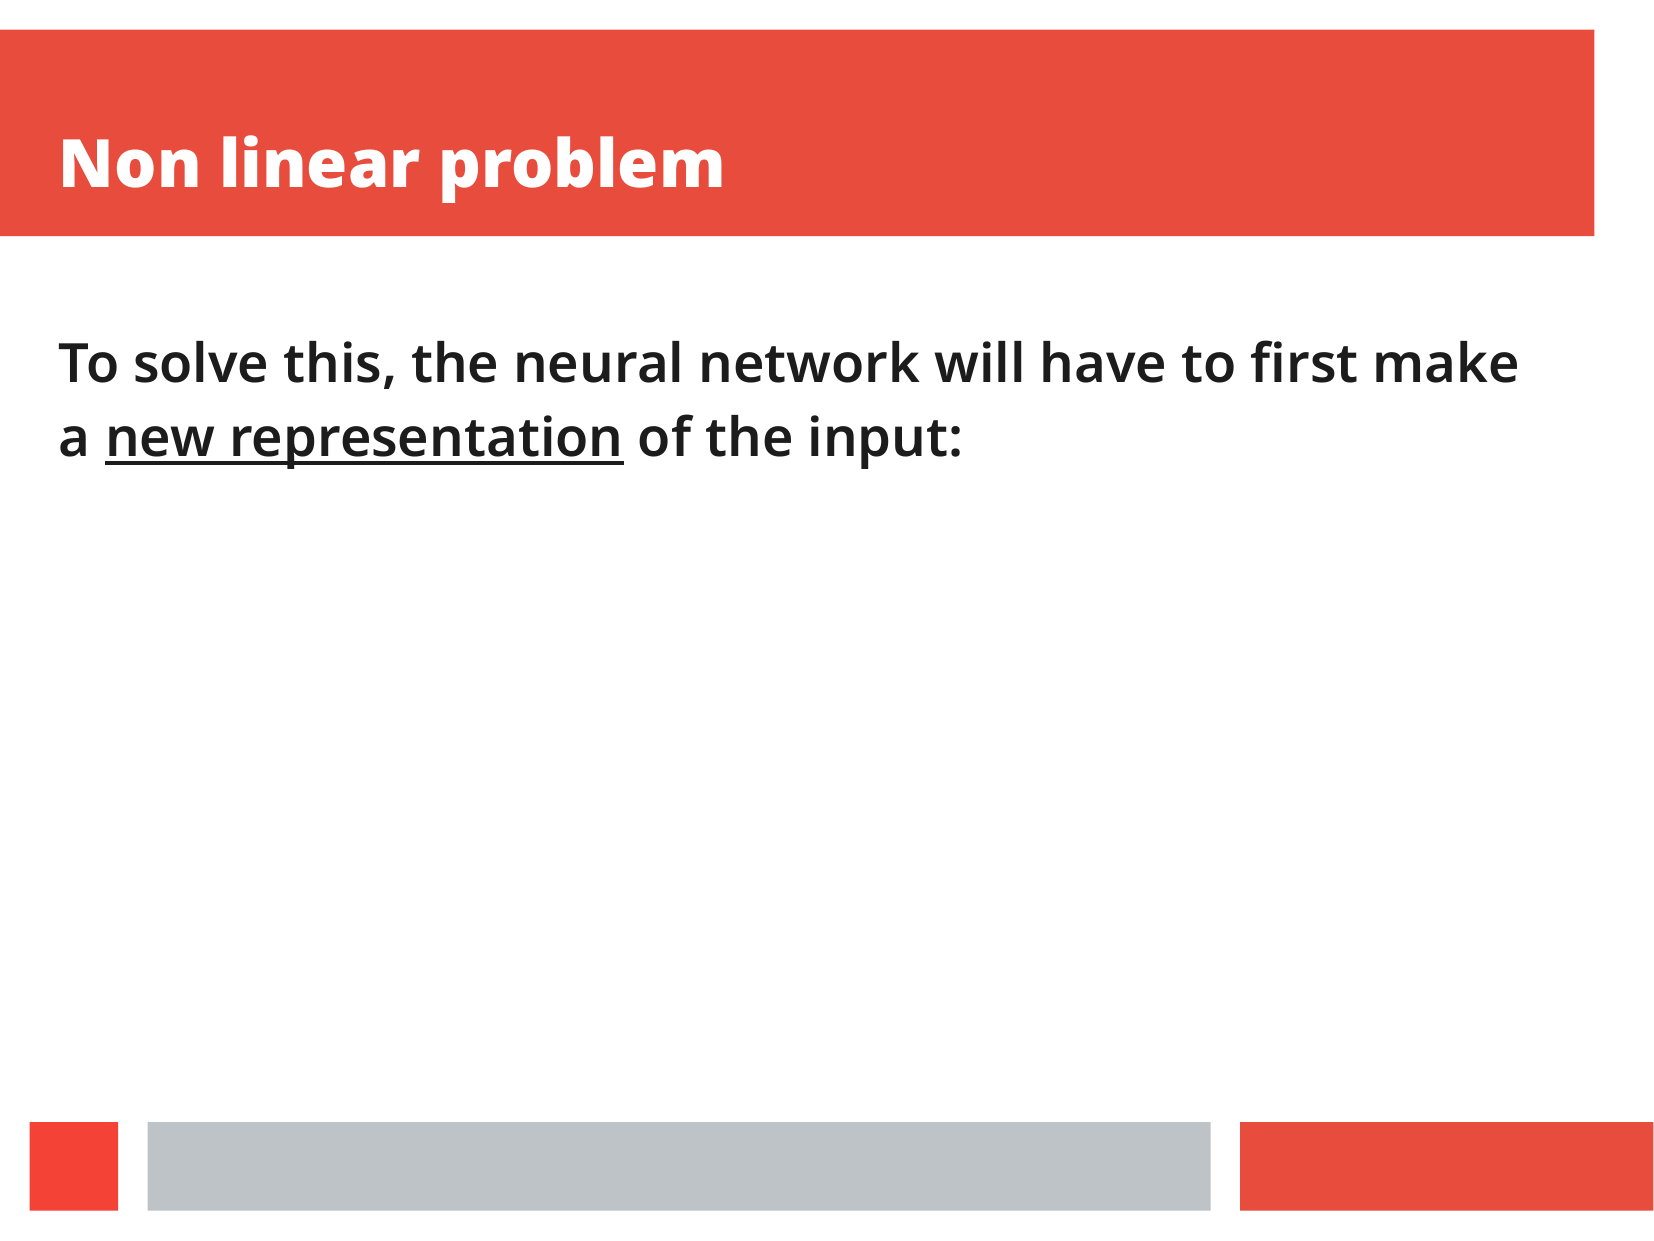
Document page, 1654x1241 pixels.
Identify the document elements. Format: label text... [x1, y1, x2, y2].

title Non linear problem [59, 59, 1595, 207]
list To solve this, the neural network will have to first make a new representation of the input: [59, 324, 1565, 1093]
